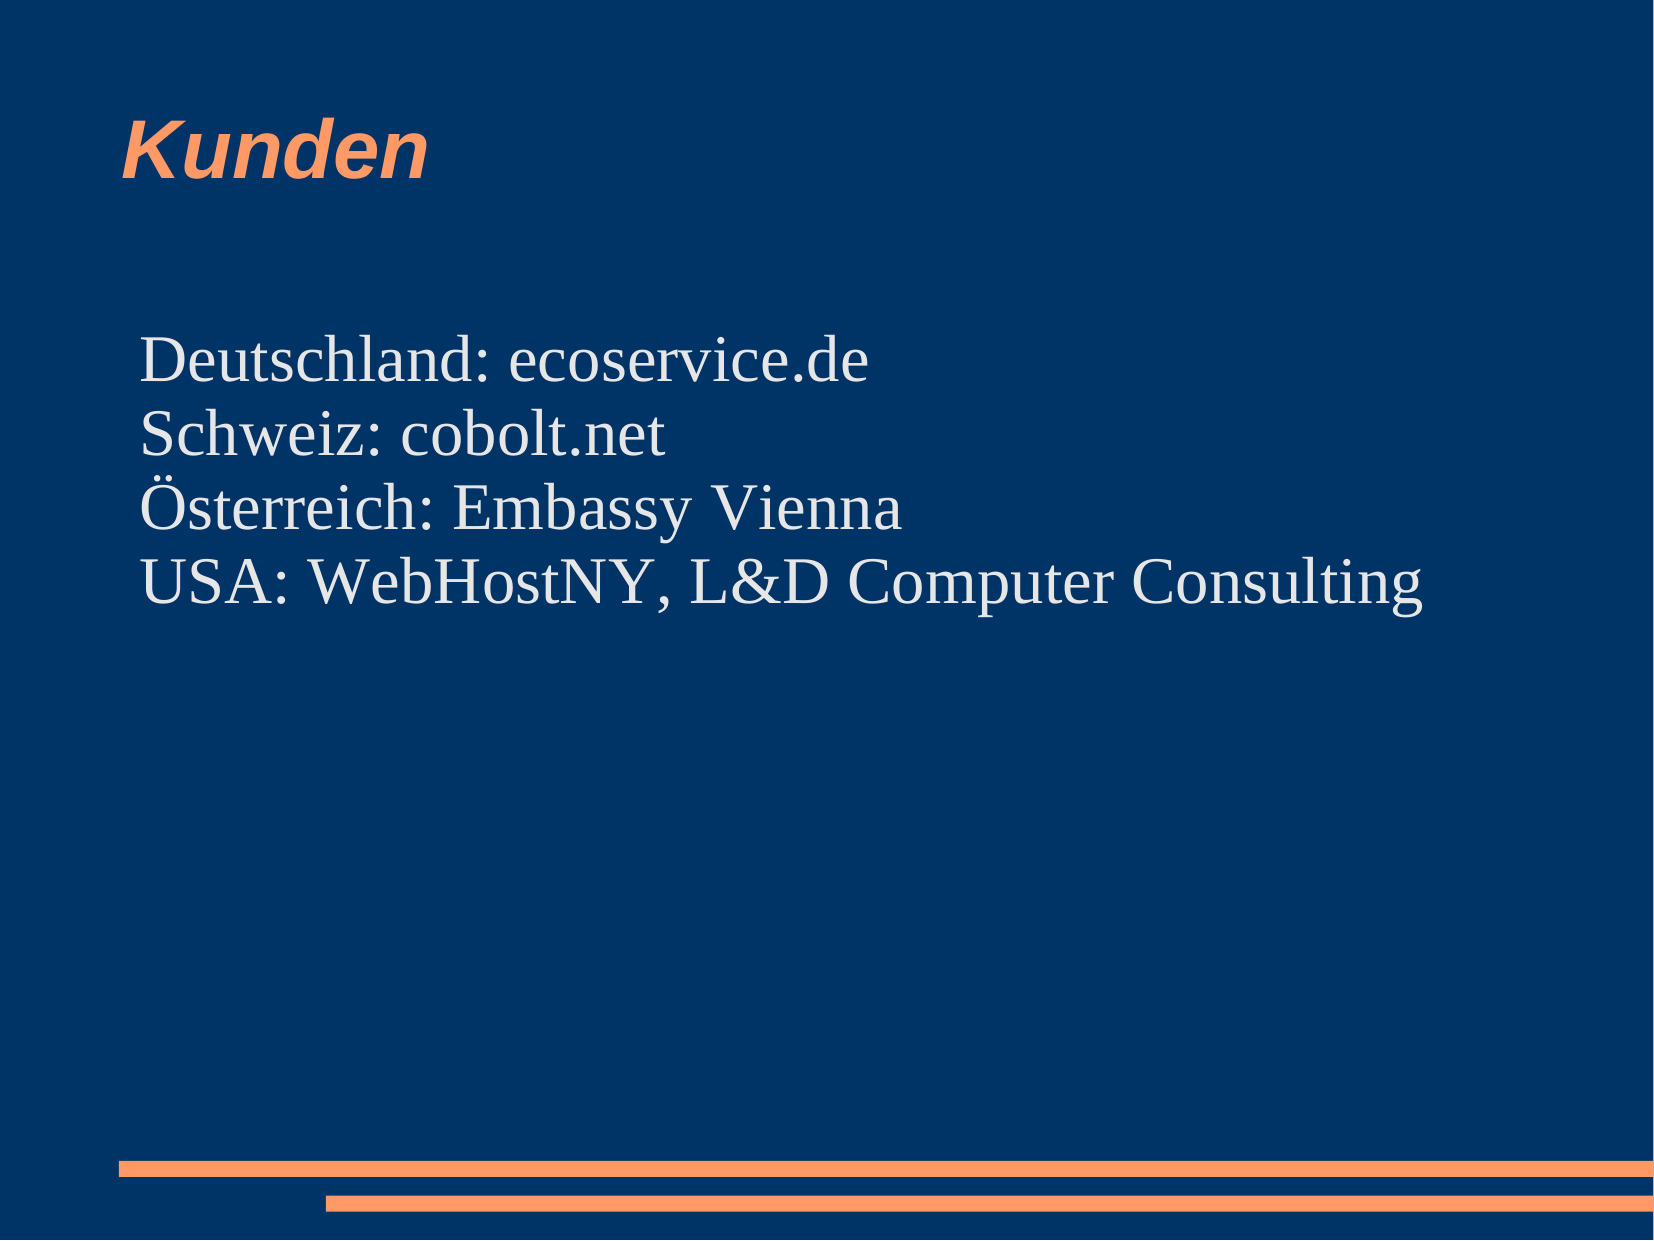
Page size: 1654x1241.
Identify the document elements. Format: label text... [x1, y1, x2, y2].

list Deutschland: ecoservice.de Schweiz: cobolt.net Österreich: Embassy Vienna USA: WebHostNY, L&D Computer Consulting [121, 322, 1561, 1133]
title Kunden [121, 46, 1534, 254]
